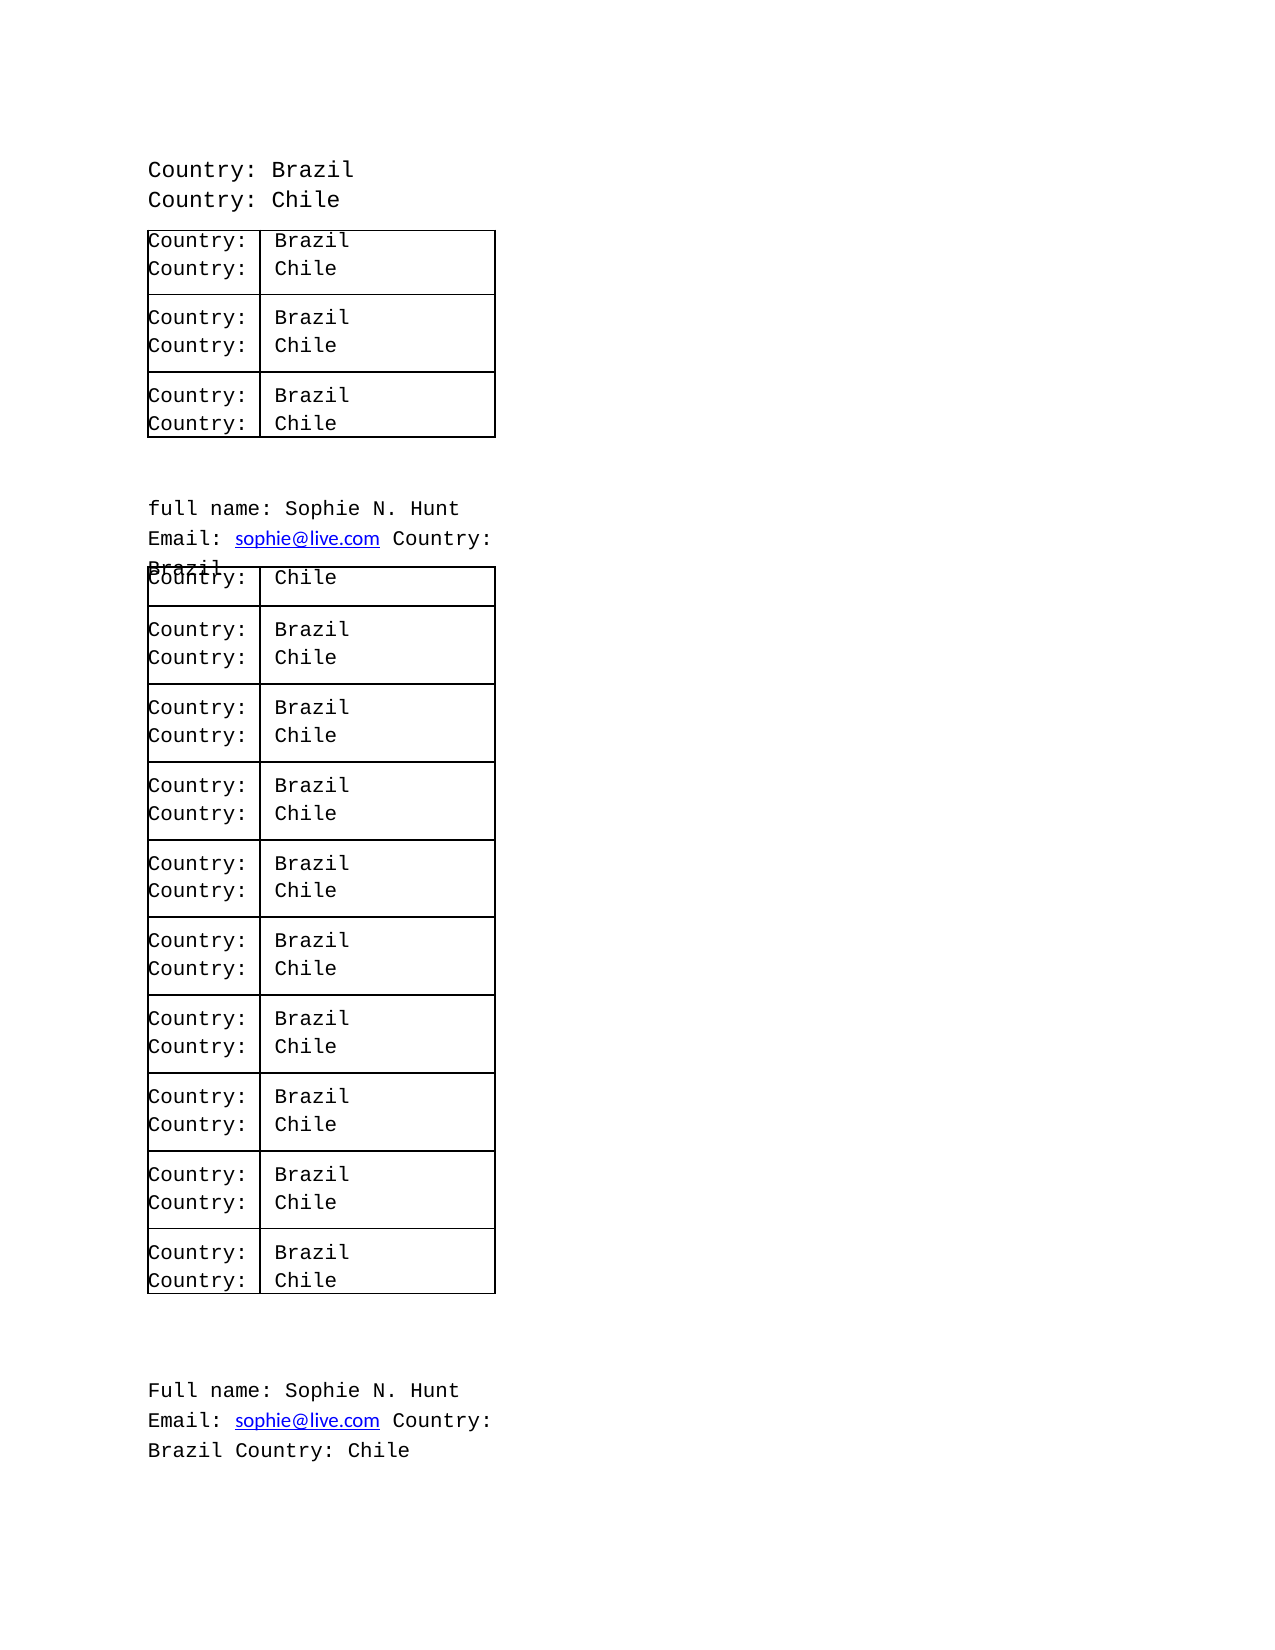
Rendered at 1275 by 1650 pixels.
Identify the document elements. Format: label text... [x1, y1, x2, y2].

text_box full name: Sophie N. Hunt Email: sophie@live.com Country: Brazil [147, 489, 495, 566]
table_cell Brazil Chile [261, 1229, 494, 1293]
table_cell Country: Country: [149, 373, 259, 436]
table_cell Brazil Chile [261, 295, 494, 371]
text_box Country: Brazil Country: Chile [147, 152, 358, 204]
table_cell Brazil Chile [261, 763, 494, 839]
table_cell Brazil Chile [261, 607, 494, 683]
table_cell Country: Country: [149, 607, 259, 683]
table_cell Brazil Chile [261, 373, 494, 436]
table_cell Country: Country: [149, 918, 259, 994]
table_header Country: [149, 568, 259, 605]
table_cell Brazil Chile [261, 1152, 494, 1228]
table_header Brazil Chile [261, 231, 494, 294]
table_cell Country: Country: [149, 295, 259, 371]
table_cell Country: Country: [149, 841, 259, 916]
text_box Full name: Sophie N. Hunt Email: sophie@live.com Country: Brazil Country: Chile [147, 1371, 495, 1476]
table_cell Country: Country: [149, 1229, 259, 1293]
table_cell Country: Country: [149, 1074, 259, 1150]
table_header Chile [261, 568, 494, 605]
table_cell Country: Country: [149, 1152, 259, 1228]
table_cell Country: Country: [149, 685, 259, 761]
table_cell Brazil Chile [261, 1074, 494, 1150]
table_cell Brazil Chile [261, 918, 494, 994]
table_header Country: Country: [149, 231, 259, 294]
table_cell Brazil Chile [261, 841, 494, 916]
table_cell Brazil Chile [261, 996, 494, 1072]
table_cell Country: Country: [149, 763, 259, 839]
table_cell Brazil Chile [261, 685, 494, 761]
table_cell Country: Country: [149, 996, 259, 1072]
